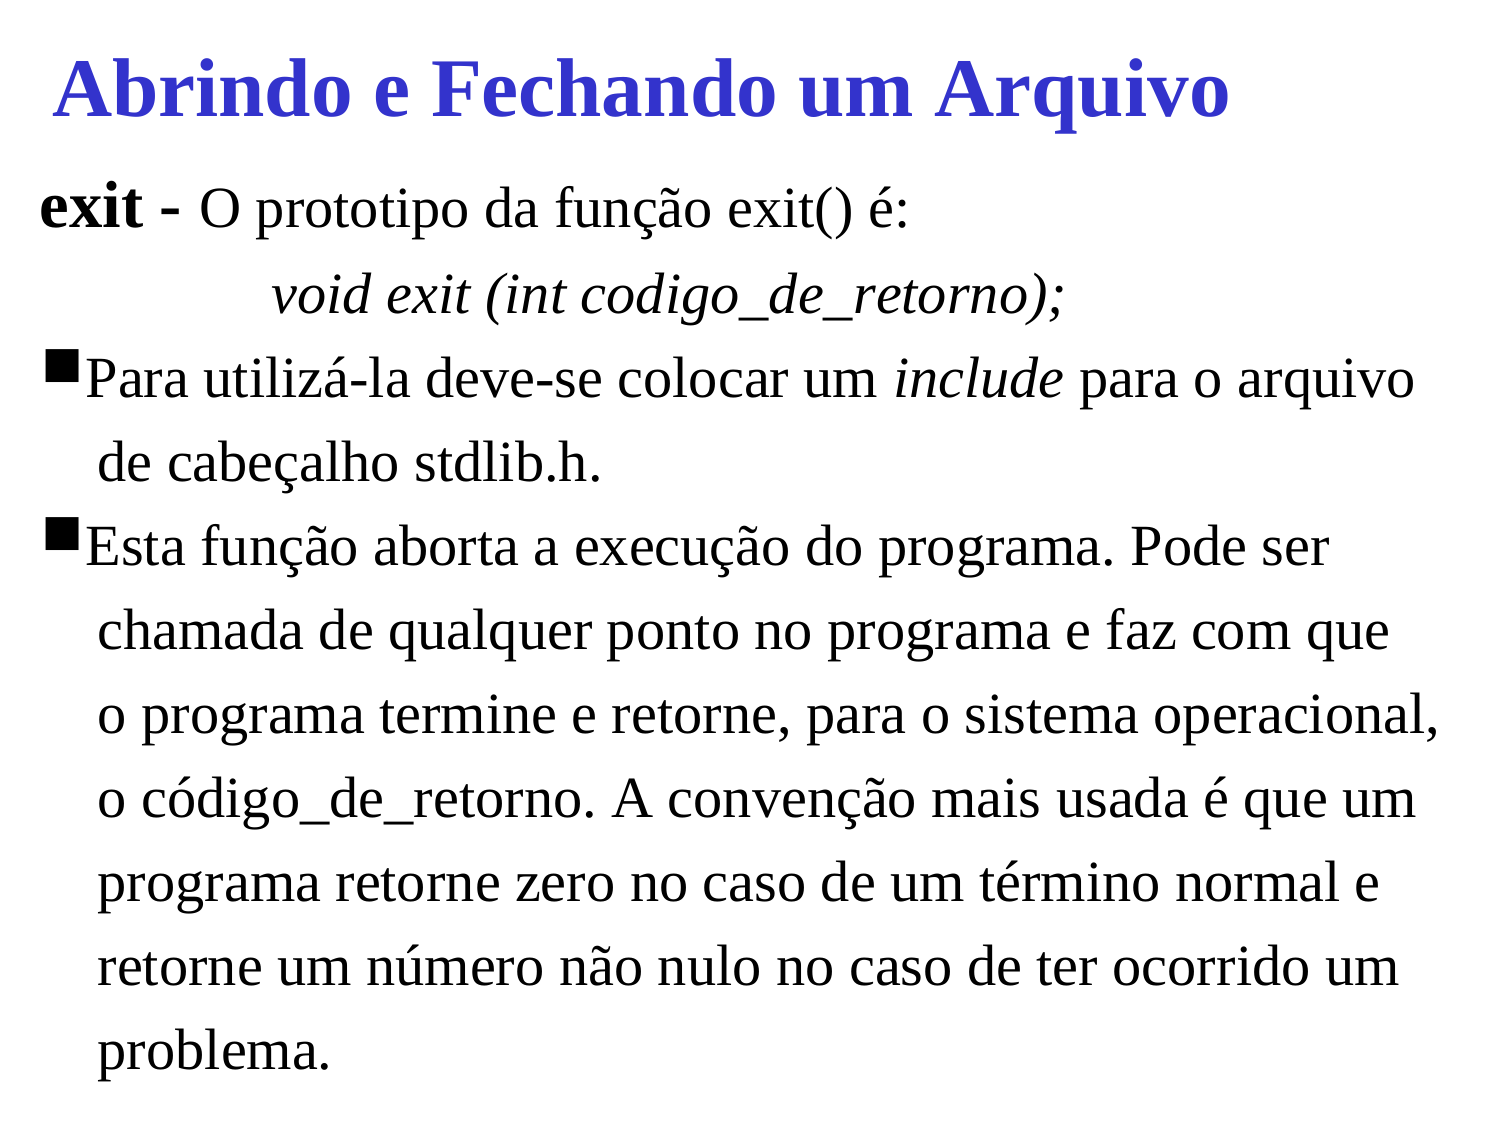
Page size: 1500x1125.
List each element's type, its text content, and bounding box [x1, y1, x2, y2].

text_box Abrindo e Fechando um Arquivo [37, 24, 1247, 141]
text_box exit - O prototipo da função exit() é: void exit (int codigo_de_retorno); Para utilizá-la deve-se colocar um include para o arquivo de cabeçalho stdlib.h. Esta função aborta a execução do programa. Pode ser chamada de qualquer ponto no programa e faz com que o programa termine e retorne, para o sistema operacional, o código_de_retorno. A convenção mais usada é que um programa retorne zero no caso de um término normal e retorne um número não nulo no caso de ter ocorrido um problema. [24, 137, 1471, 1089]
